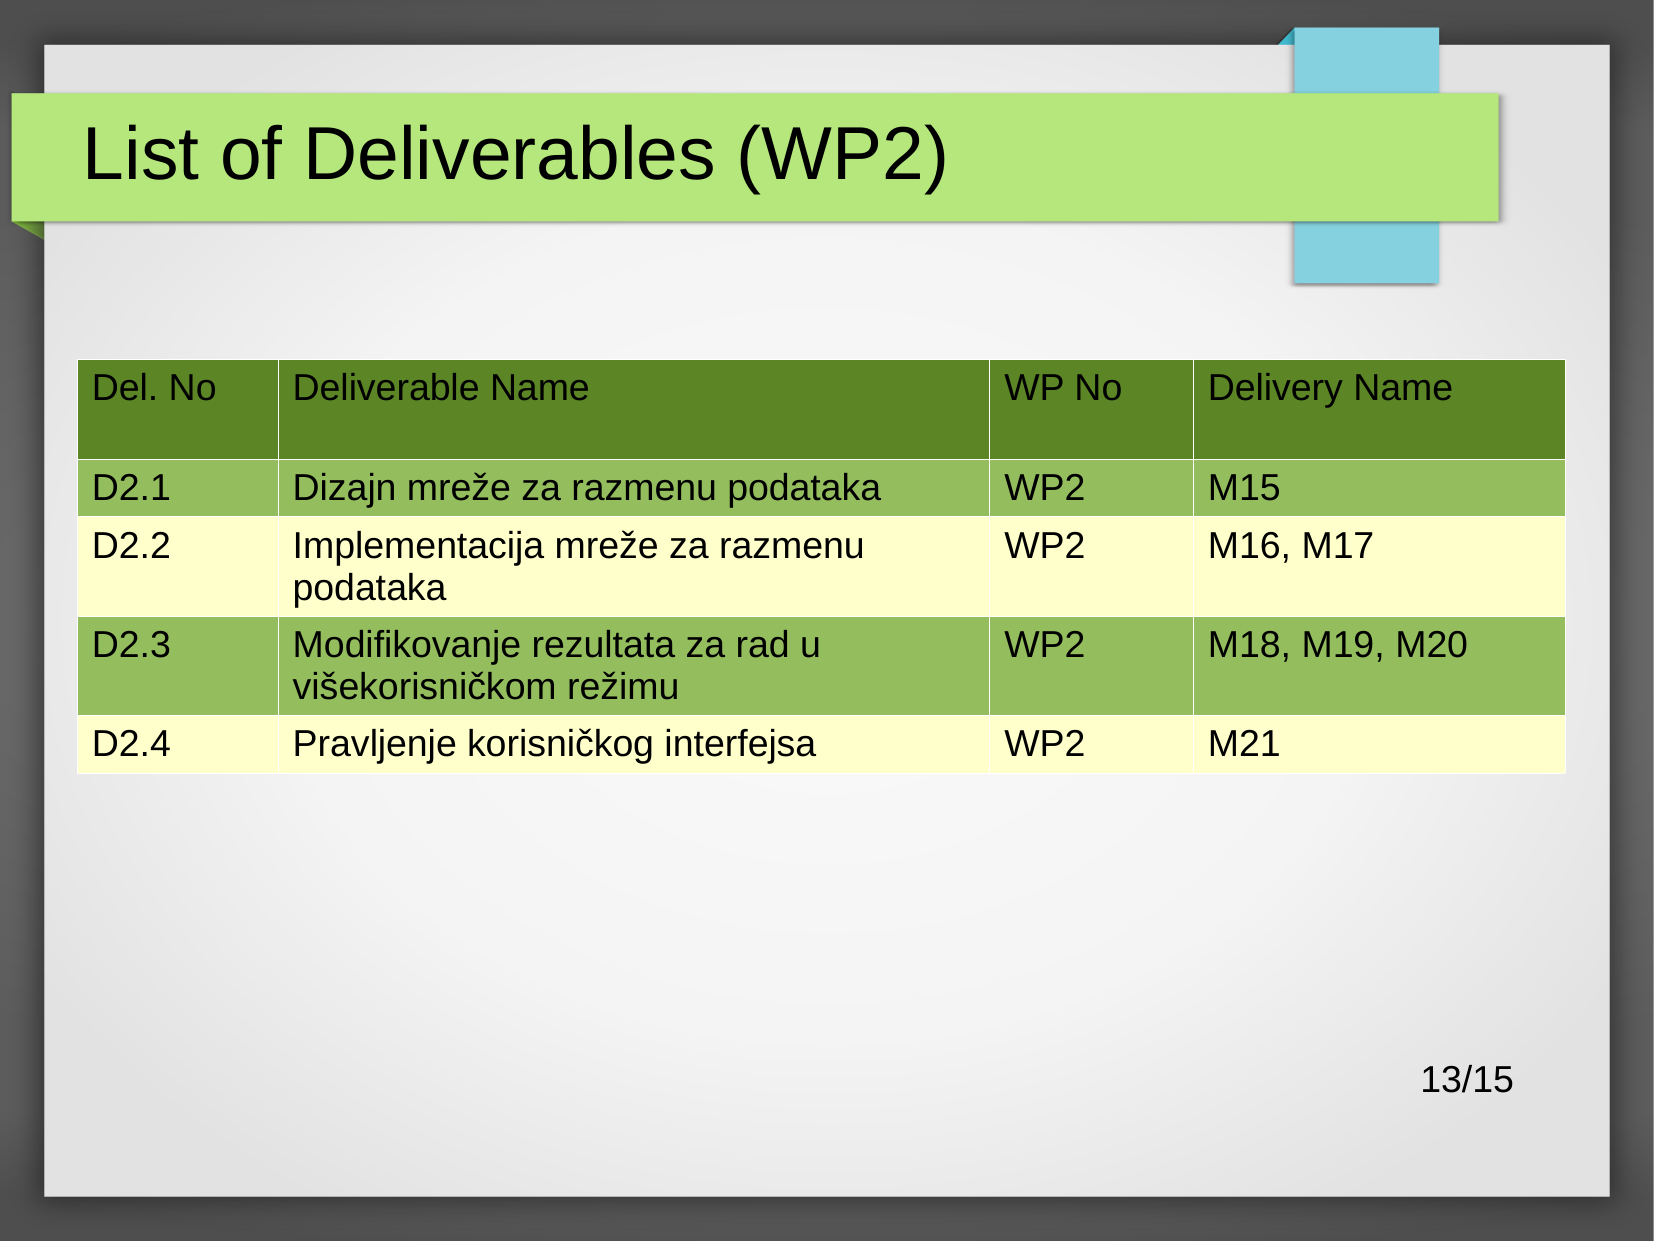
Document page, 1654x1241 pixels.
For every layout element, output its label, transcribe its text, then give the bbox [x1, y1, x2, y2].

table_cell M15 [1194, 460, 1565, 516]
table_cell D2.3 [78, 617, 278, 715]
table_cell M21 [1194, 716, 1565, 773]
table_header Deliverable Name [279, 360, 989, 459]
table_cell Pravljenje korisničkog interfejsa [279, 716, 989, 773]
table_header Delivery Name [1194, 360, 1565, 459]
table_cell WP2 [990, 716, 1193, 773]
picture [0, 0, 1654, 1241]
table_cell WP2 [990, 617, 1193, 715]
table_cell Implementacija mreže za razmenu podataka [279, 517, 989, 616]
table_cell WP2 [990, 460, 1193, 516]
text_box 13/15 [1405, 1051, 1534, 1132]
table_cell D2.2 [78, 517, 278, 616]
table_cell M16, M17 [1194, 517, 1565, 616]
table_cell D2.1 [78, 460, 278, 516]
table_cell Modifikovanje rezultata za rad u višekorisničkom režimu [279, 617, 989, 715]
table_cell Dizajn mreže za razmenu podataka [279, 460, 989, 516]
table_cell M18, M19, M20 [1194, 617, 1565, 715]
table_header WP No [990, 360, 1193, 459]
table_cell D2.4 [78, 716, 278, 773]
table_header Del. No [78, 360, 278, 459]
table_cell WP2 [990, 517, 1193, 616]
title List of Deliverables (WP2) [82, 94, 1264, 213]
